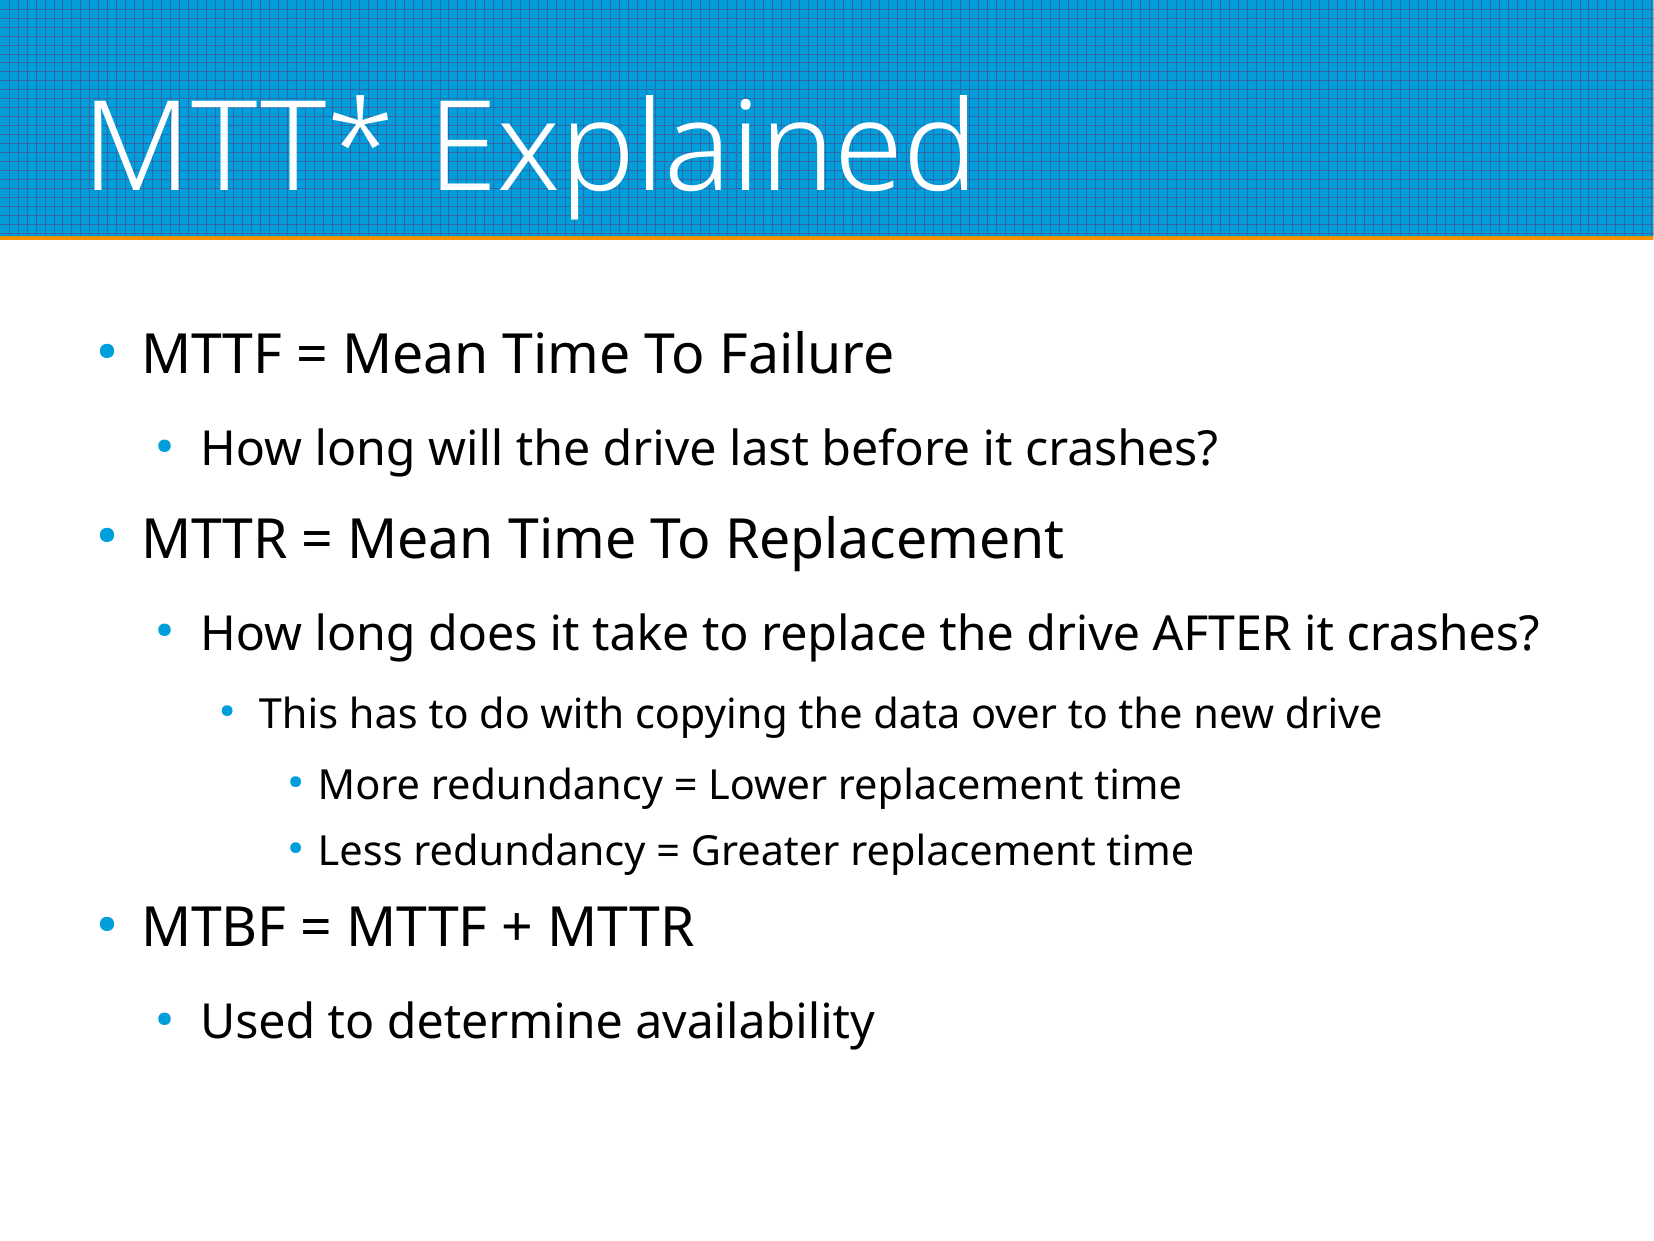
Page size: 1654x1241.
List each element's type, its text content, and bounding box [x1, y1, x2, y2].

list MTTF = Mean Time To Failure How long will the drive last before it crashes? MTTR = Mean Time To Replacement How long does it take to replace the drive AFTER it crashes? This has to do with copying the data over to the new drive More redundancy = Lower replacement time Less redundancy = Greater replacement time MTBF = MTTF + MTTR Used to determine availability [82, 314, 1563, 1093]
title MTT* Explained [82, 19, 1571, 227]
